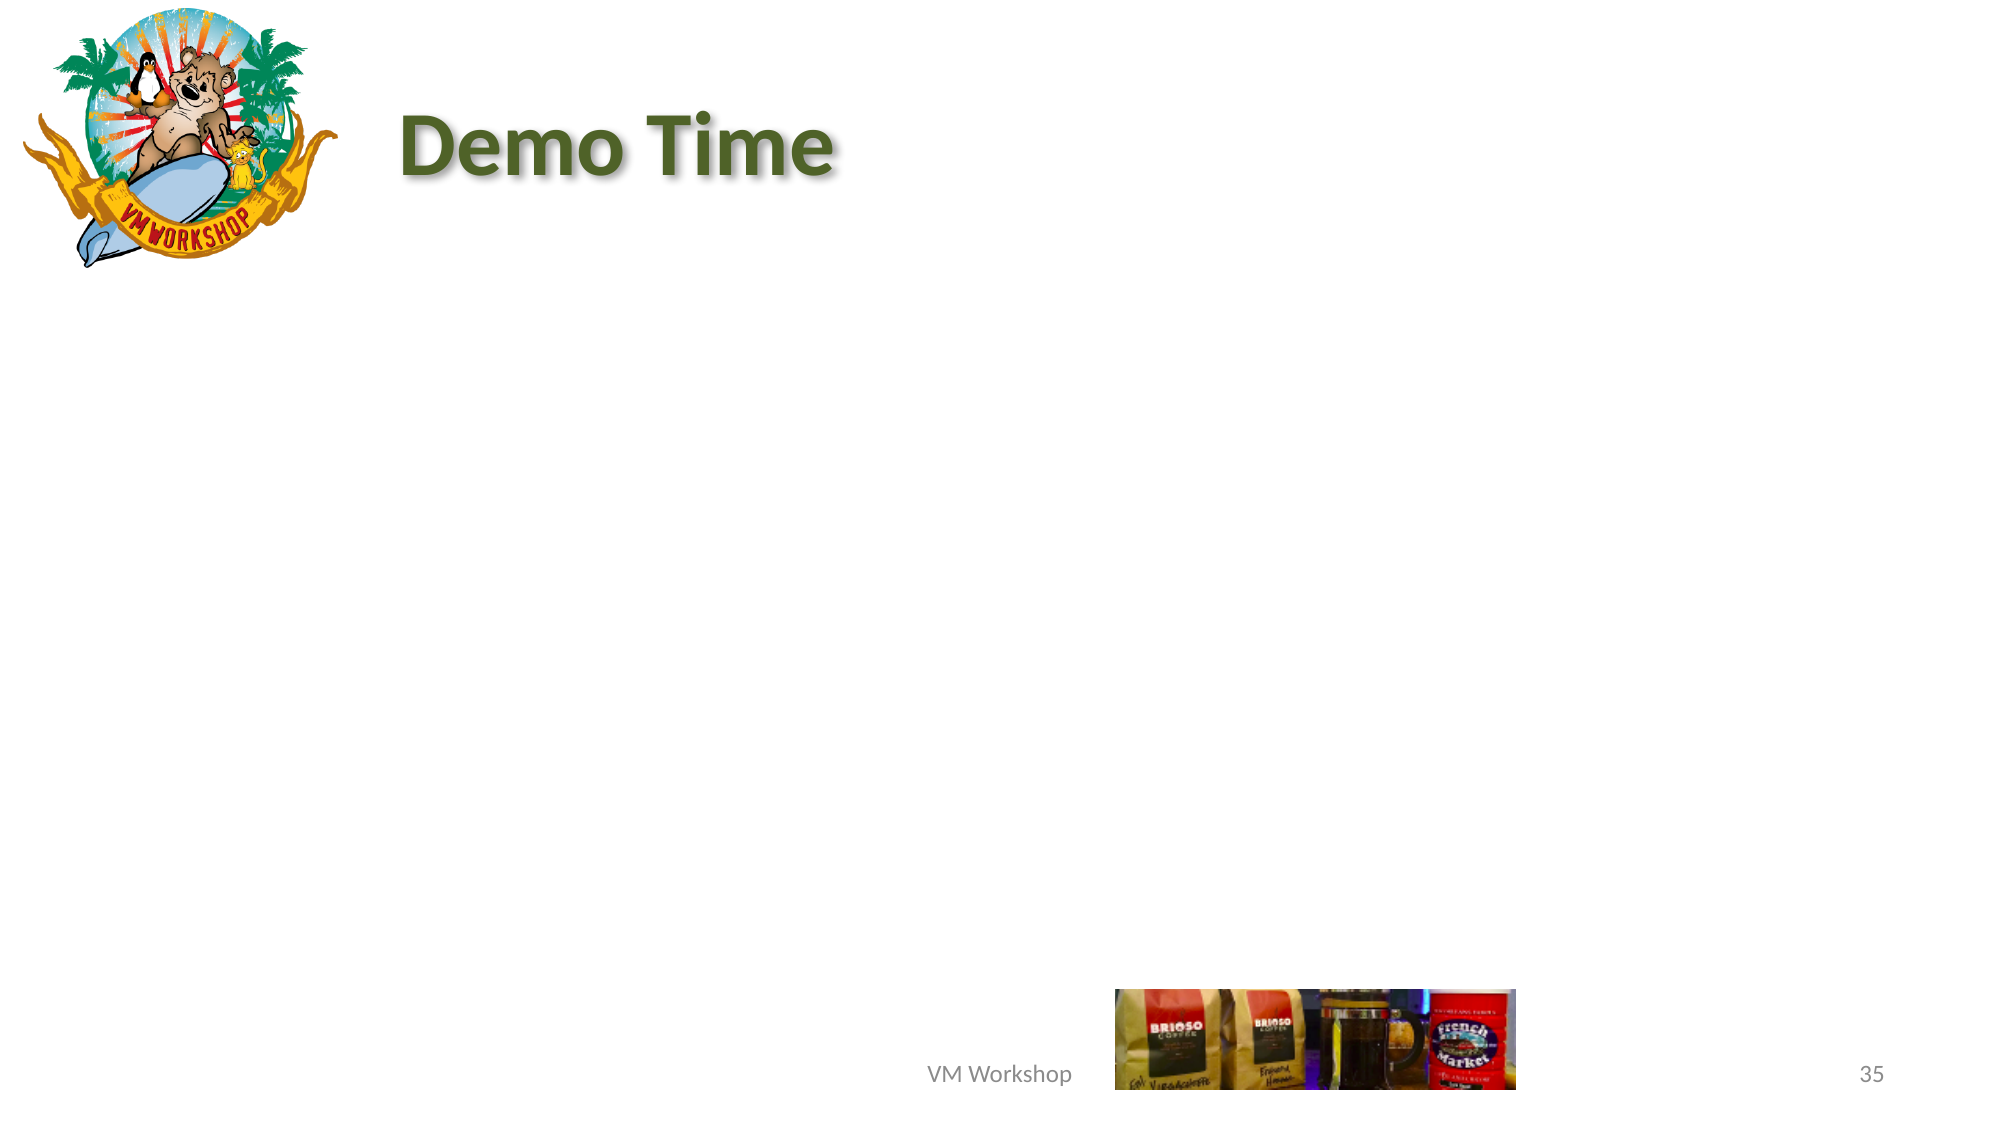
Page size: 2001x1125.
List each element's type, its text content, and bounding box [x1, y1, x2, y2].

title Demo Time [383, 45, 1913, 233]
picture [23, 8, 338, 269]
list [155, 299, 1876, 1066]
picture [1115, 1066, 1516, 1090]
